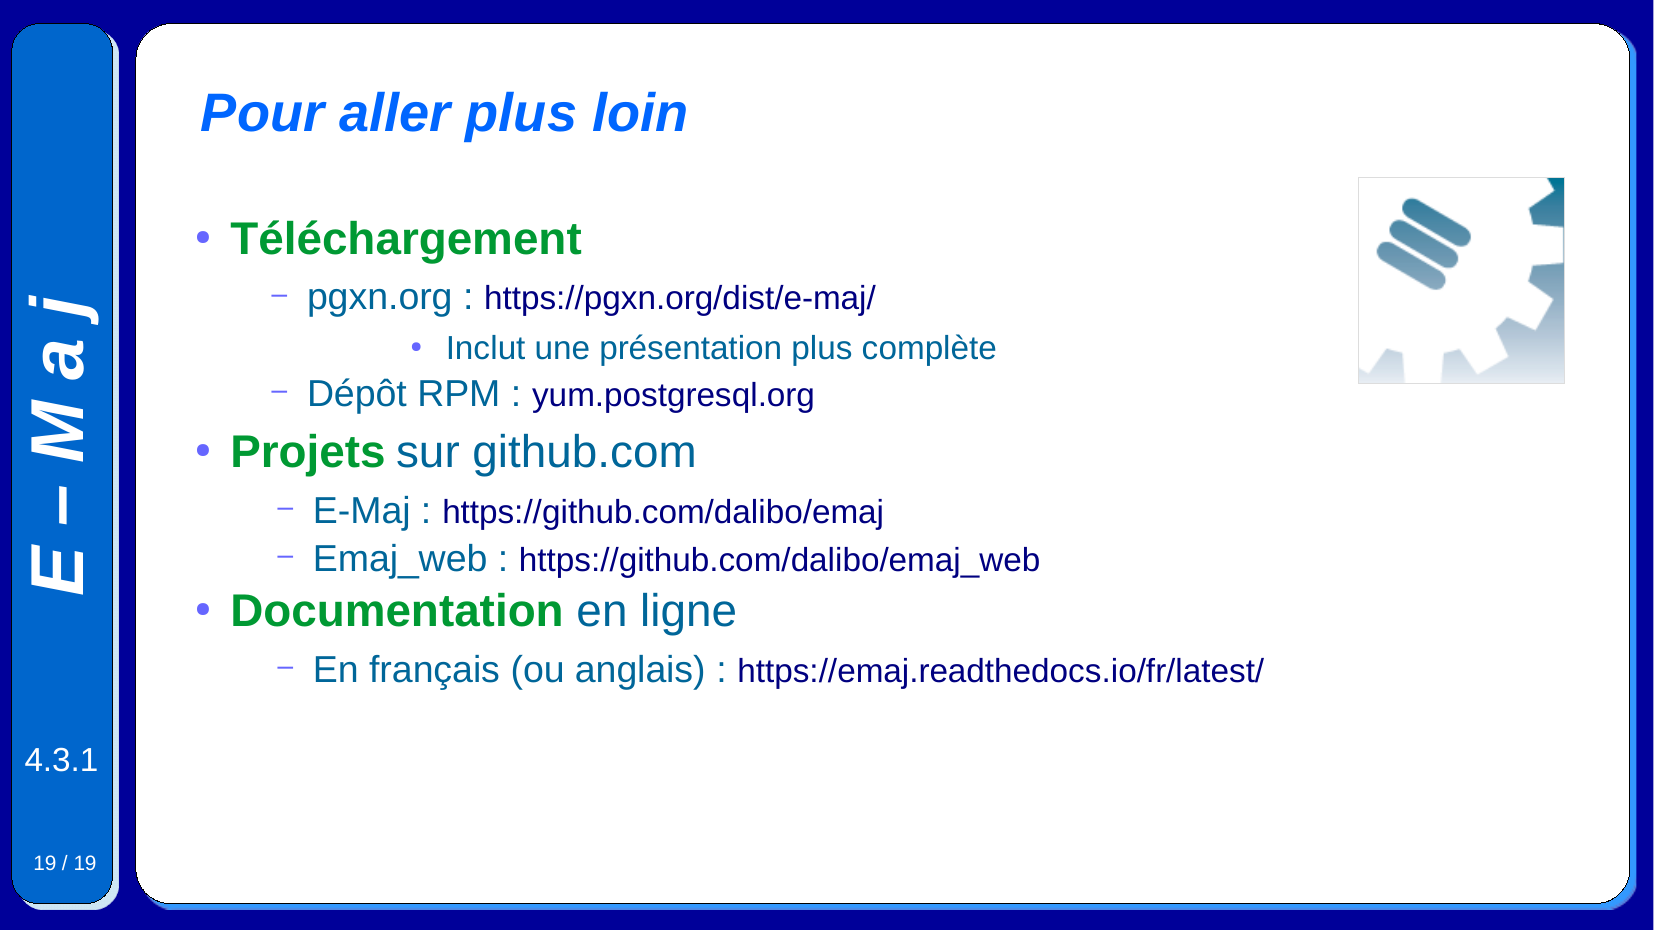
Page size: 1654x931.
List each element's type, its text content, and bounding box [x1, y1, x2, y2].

list Téléchargement pgxn.org : https://pgxn.org/dist/e-maj/ Inclut une présentation plus complète Dépôt RPM : yum.postgresql.org Projets sur github.com E-Maj : https://github.com/dalibo/emaj Emaj_web : https://github.com/dalibo/emaj_web Documentation en ligne En français (ou anglais) : https://emaj.readthedocs.io/fr/latest/ [177, 212, 1587, 804]
title Pour aller plus loin [200, 34, 1575, 191]
picture [1358, 177, 1565, 384]
